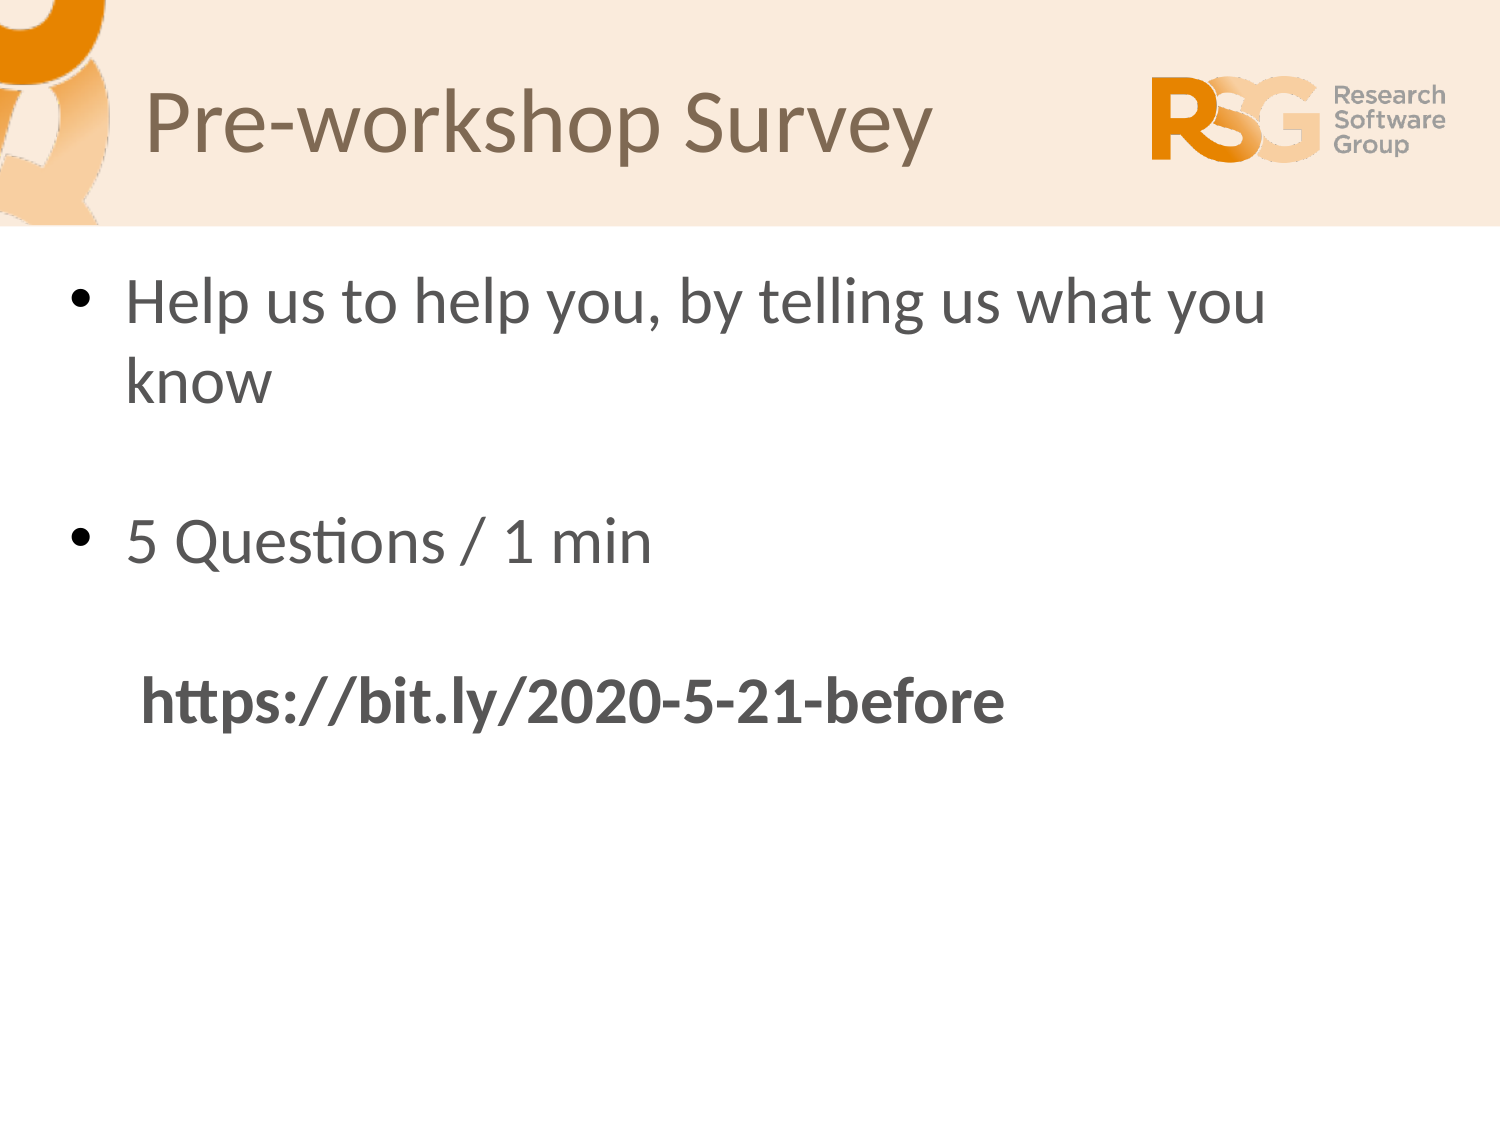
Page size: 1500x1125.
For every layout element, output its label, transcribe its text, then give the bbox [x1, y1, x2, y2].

title Pre-workshop Survey [129, 21, 1128, 210]
picture [1100, 27, 1497, 212]
picture [0, 0, 113, 225]
text_box Help us to help you, by telling us what you know 5 Questions / 1 min https://bit.ly/2020-5-21-before [54, 249, 1425, 356]
